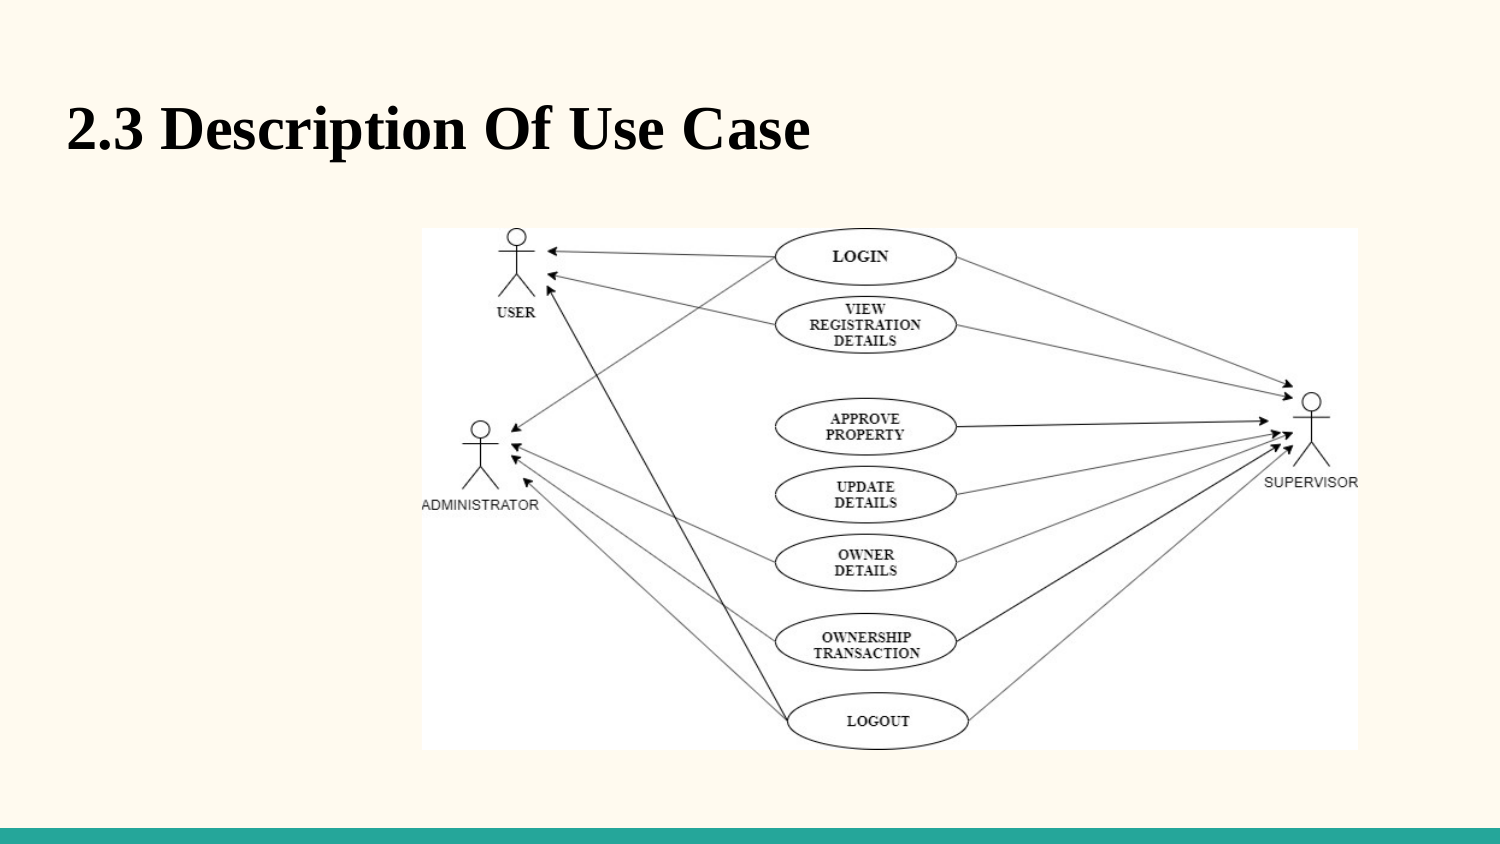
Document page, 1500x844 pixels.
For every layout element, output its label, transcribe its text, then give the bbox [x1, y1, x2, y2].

text_box [0, 0, 1500, 844]
title 2.3 Description Of Use Case [64, 84, 814, 164]
